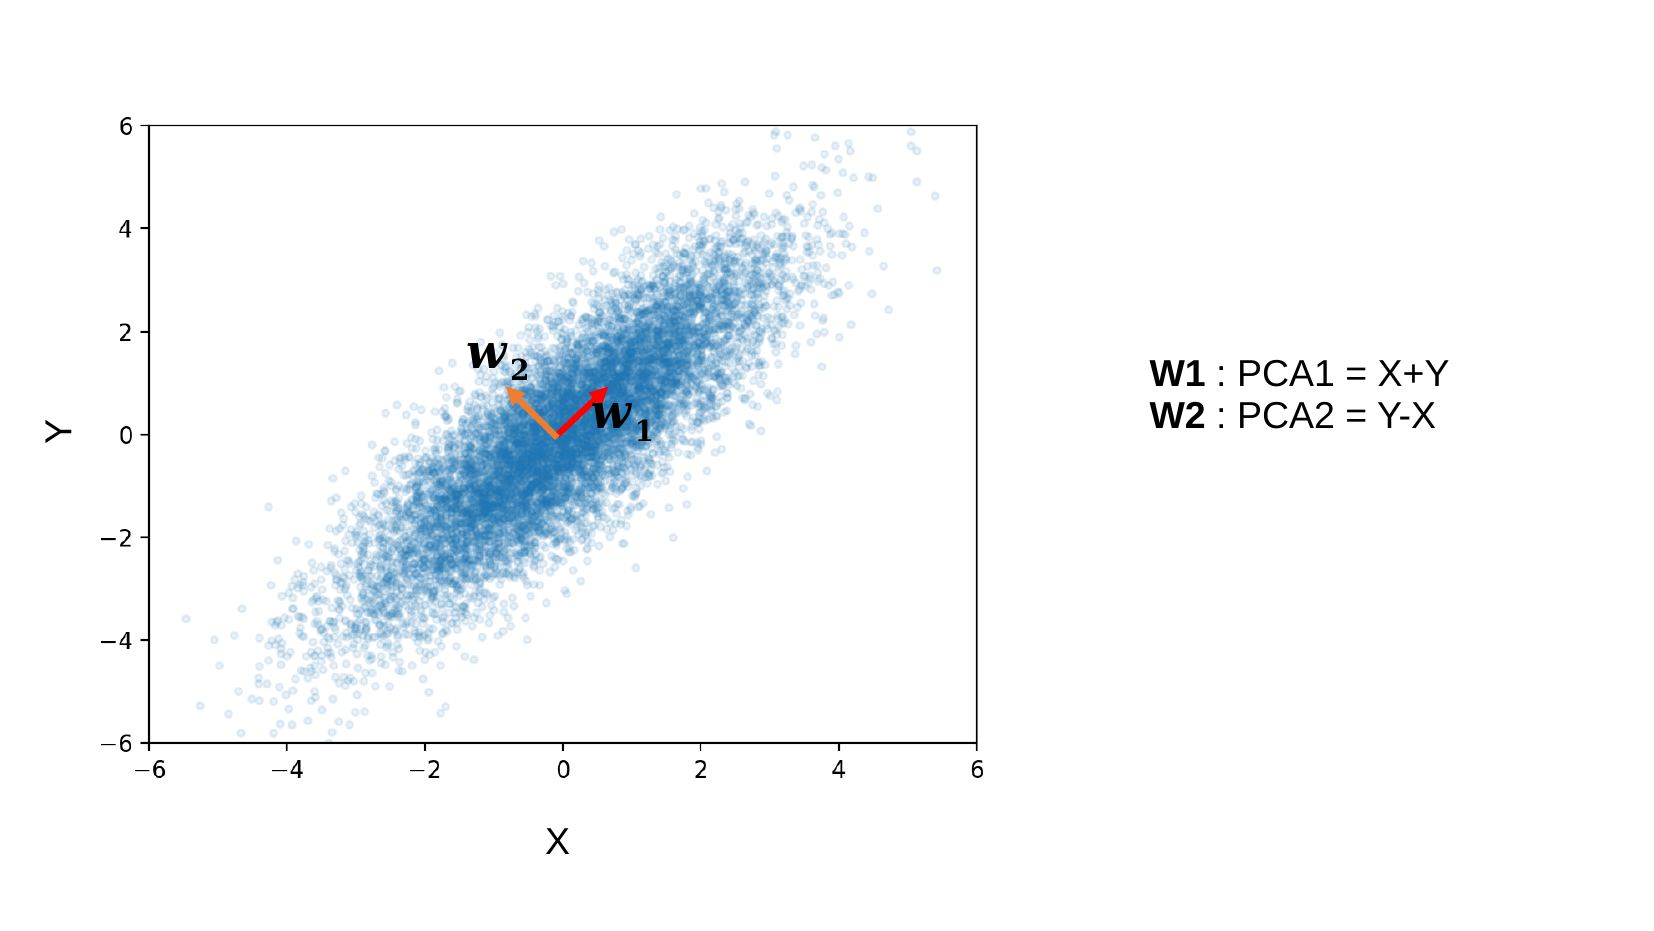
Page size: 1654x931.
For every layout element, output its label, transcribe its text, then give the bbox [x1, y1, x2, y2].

text_box X [530, 813, 586, 871]
picture [15, 29, 1083, 831]
chart [454, 325, 542, 387]
text_box W1 : PCA1 = X+Y W2 : PCA2 = Y-X [1134, 345, 1466, 444]
chart [578, 386, 666, 448]
text_box Y [30, 405, 87, 460]
